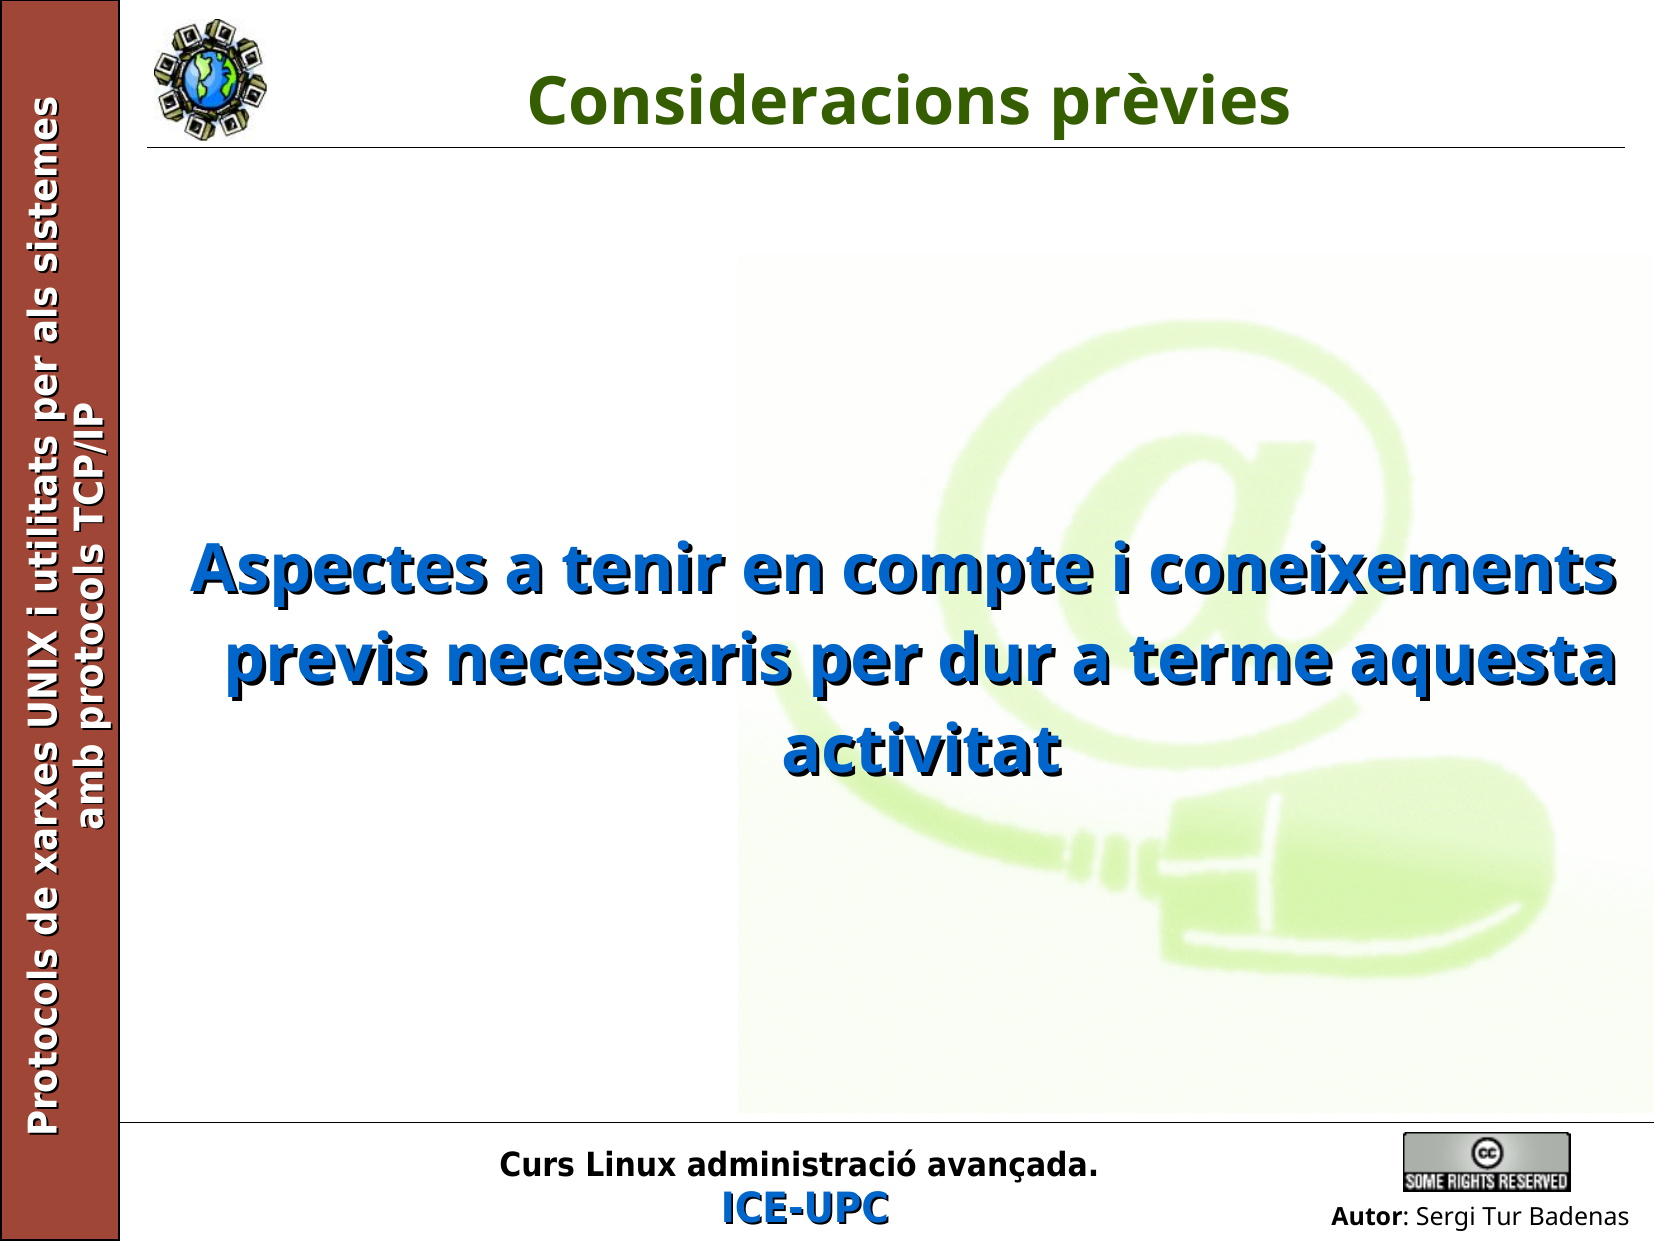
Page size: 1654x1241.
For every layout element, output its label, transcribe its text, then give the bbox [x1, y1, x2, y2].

subtitle Aspectes a tenir en compte i coneixements previs necessaris per dur a terme aquesta activitat [141, 238, 1630, 1074]
picture [154, 19, 268, 142]
picture [738, 252, 1654, 1113]
title Consideracions prèvies [165, 49, 1654, 148]
picture [1403, 1132, 1571, 1192]
